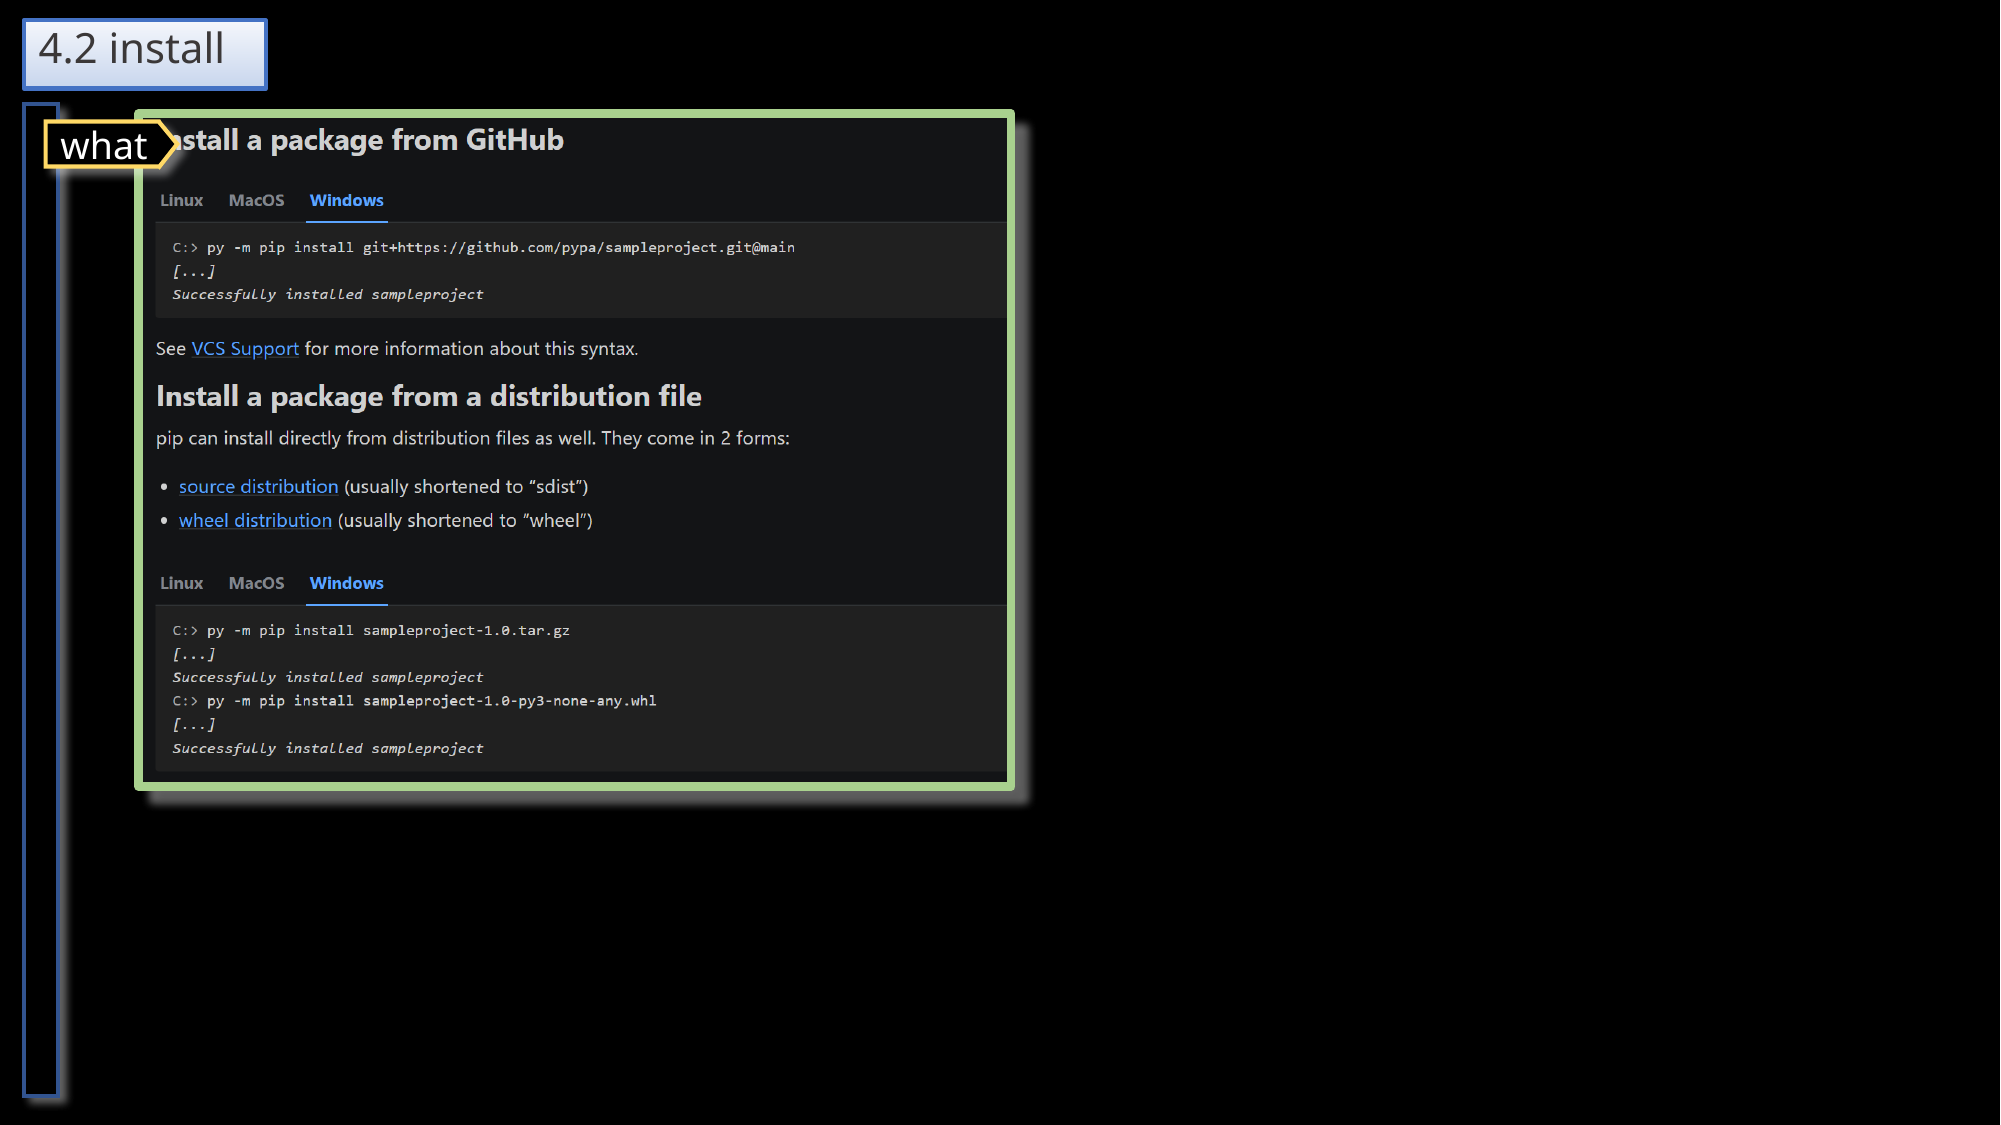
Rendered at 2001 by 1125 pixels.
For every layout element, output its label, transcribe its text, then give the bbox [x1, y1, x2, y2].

text_box [23, 103, 58, 1096]
picture [142, 117, 1008, 783]
title 4.2 install [23, 20, 266, 89]
text_box what [45, 121, 178, 167]
